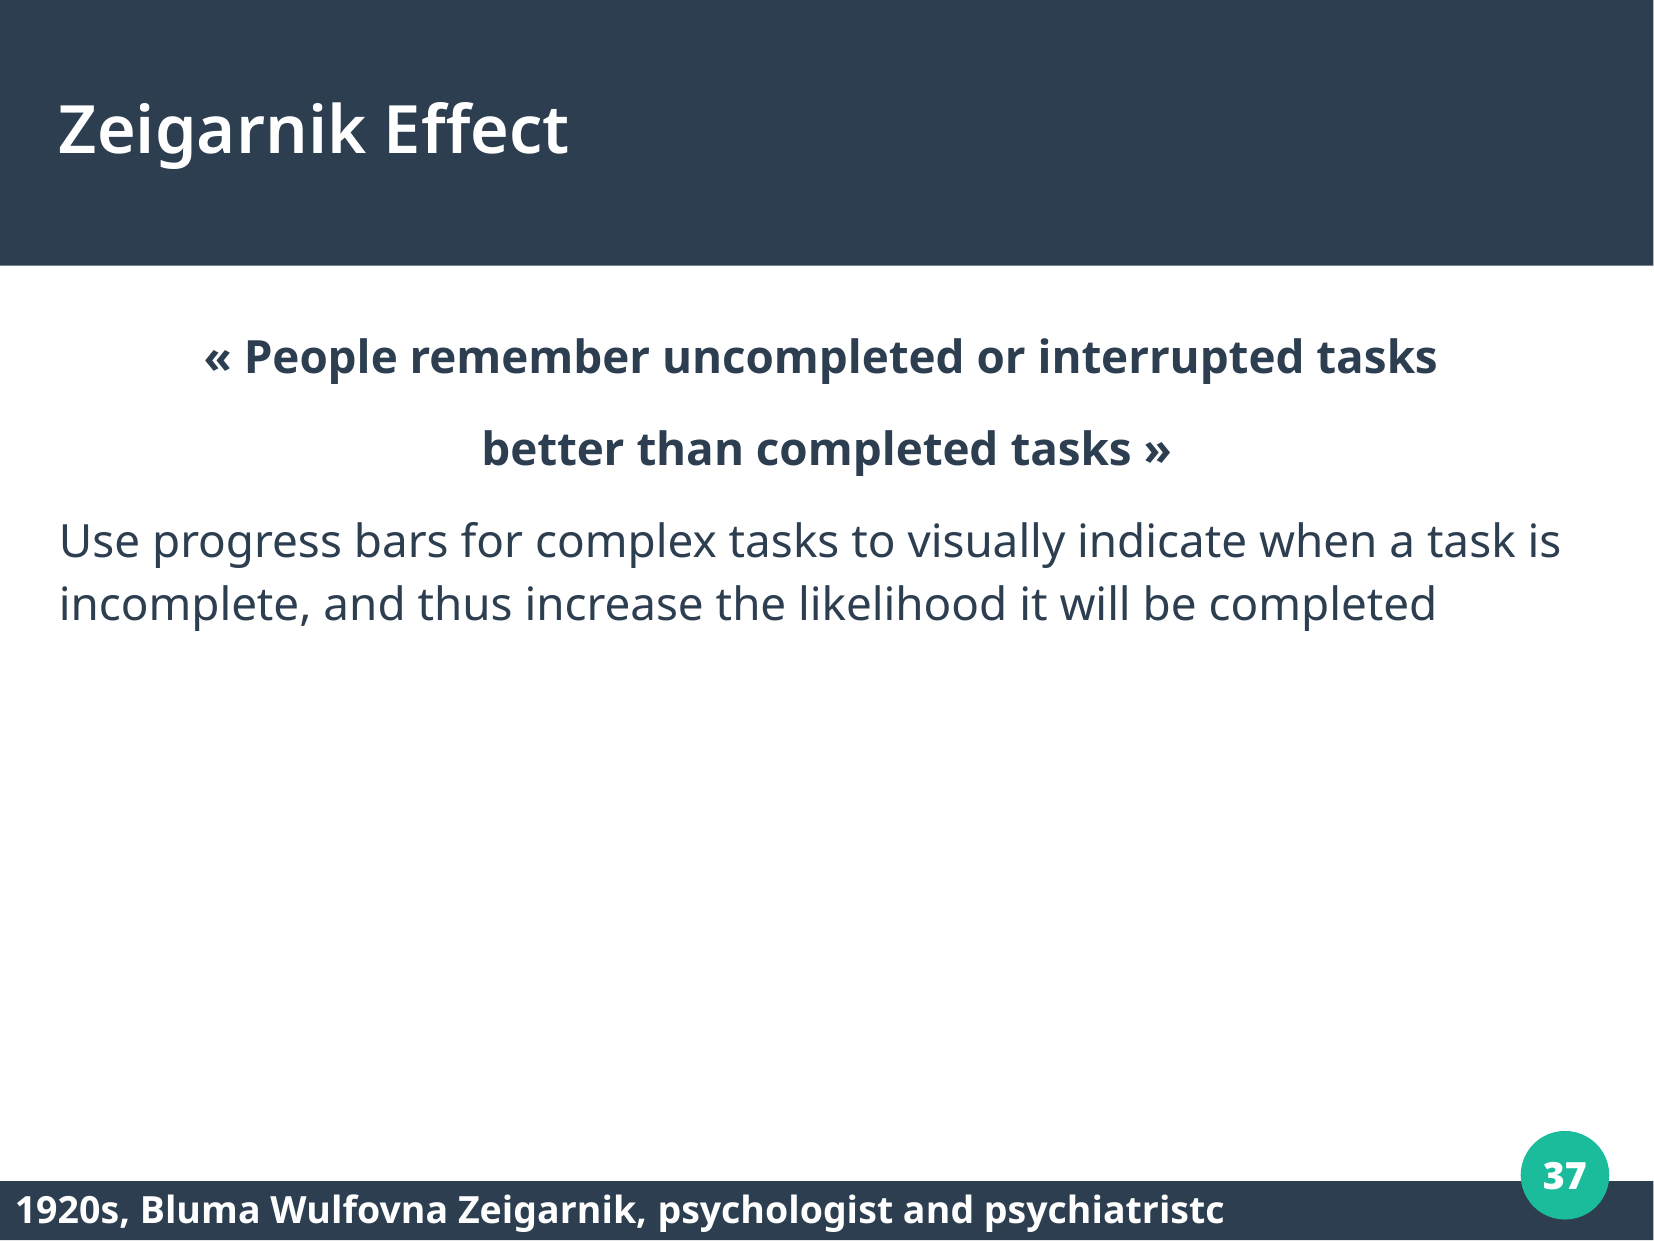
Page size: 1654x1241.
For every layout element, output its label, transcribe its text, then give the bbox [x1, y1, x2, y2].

title Zeigarnik Effect [59, 49, 1595, 207]
list « People remember uncompleted or interrupted tasks better than completed tasks » Use progress bars for complex tasks to visually indicate when a task is incomplete, and thus increase the likelihood it will be completed [59, 324, 1595, 1152]
text_box 1920s, Bluma Wulfovna Zeigarnik, psychologist and psychiatristc [0, 1175, 1654, 1241]
